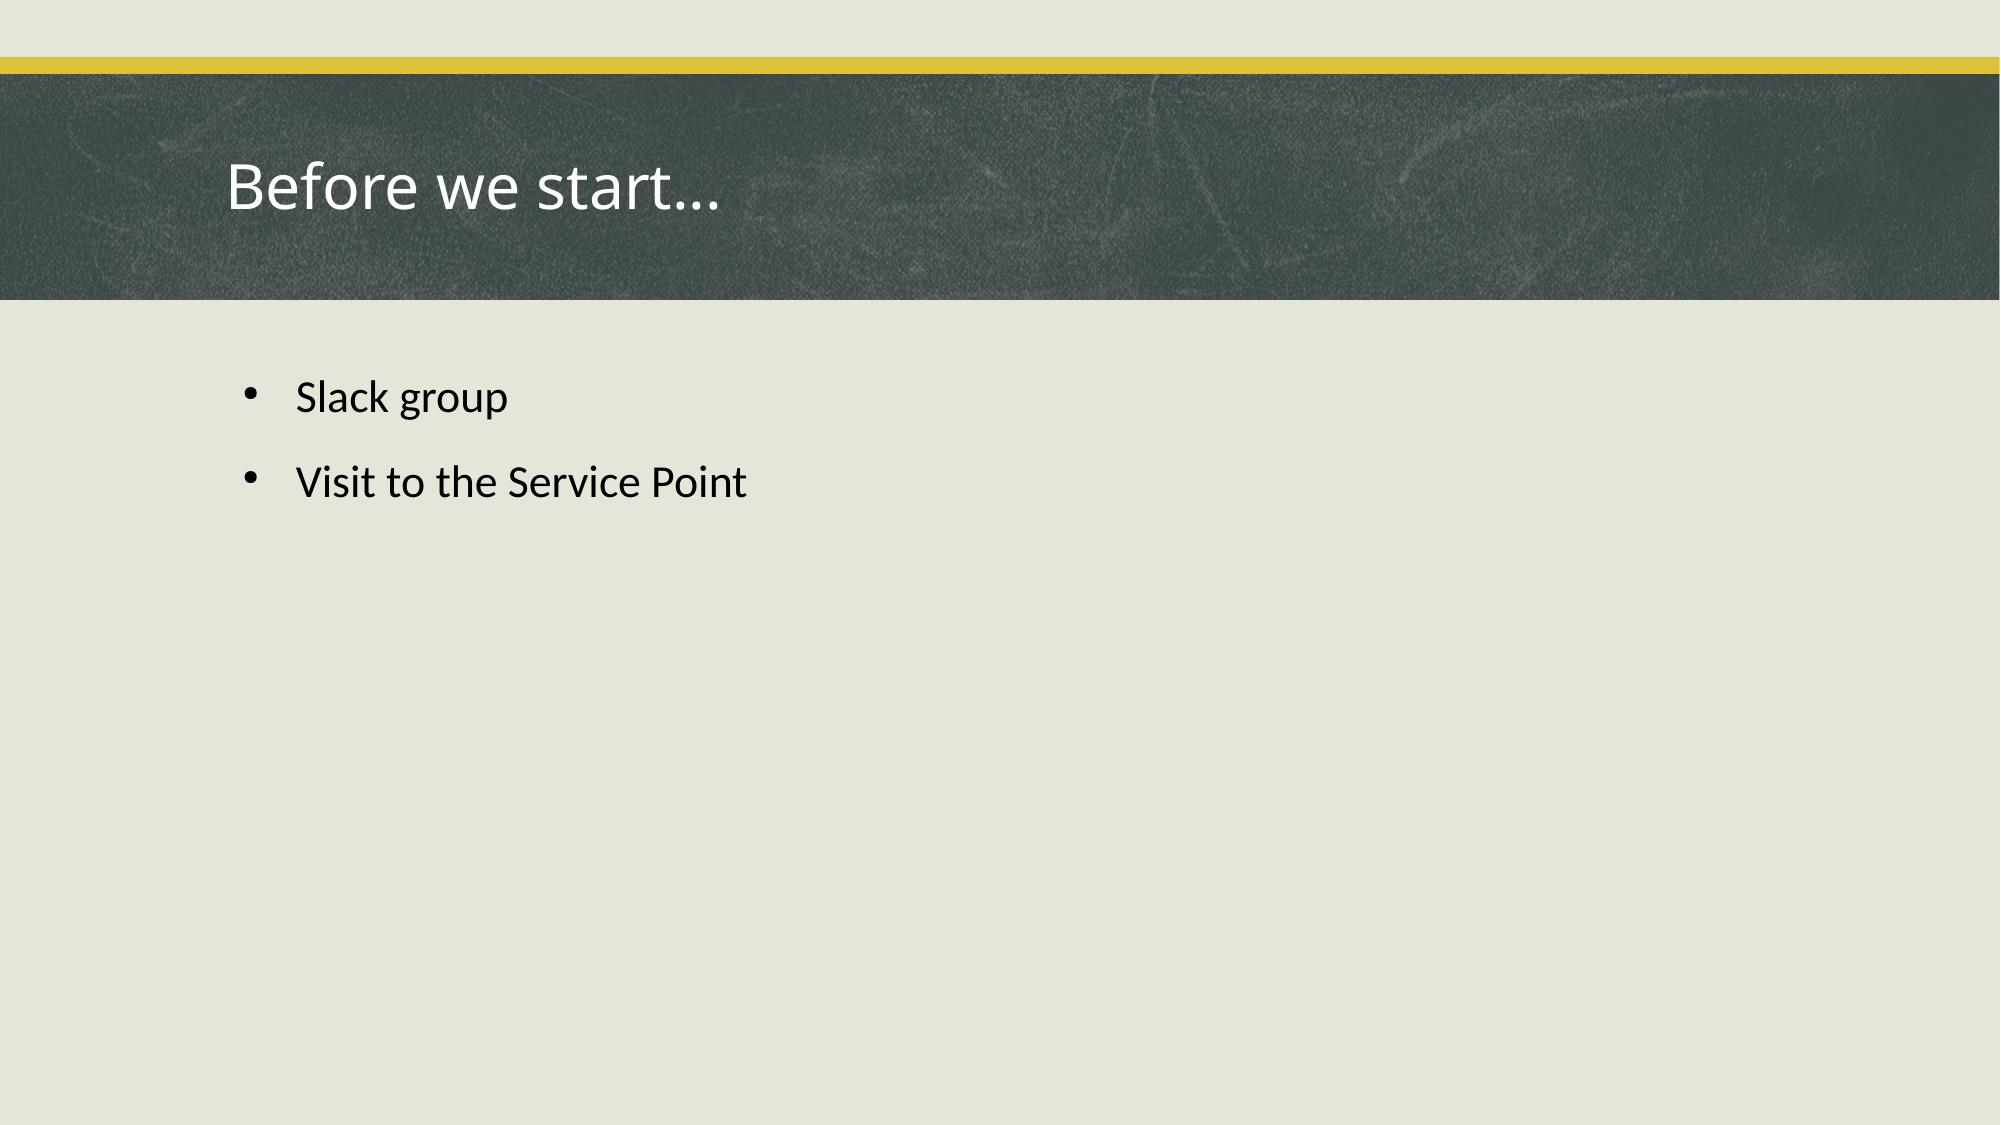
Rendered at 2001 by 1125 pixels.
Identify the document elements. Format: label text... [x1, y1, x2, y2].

list Slack group Visit to the Service Point [210, 359, 1790, 1014]
picture [0, 74, 2000, 300]
title Before we start... [210, 76, 1790, 300]
